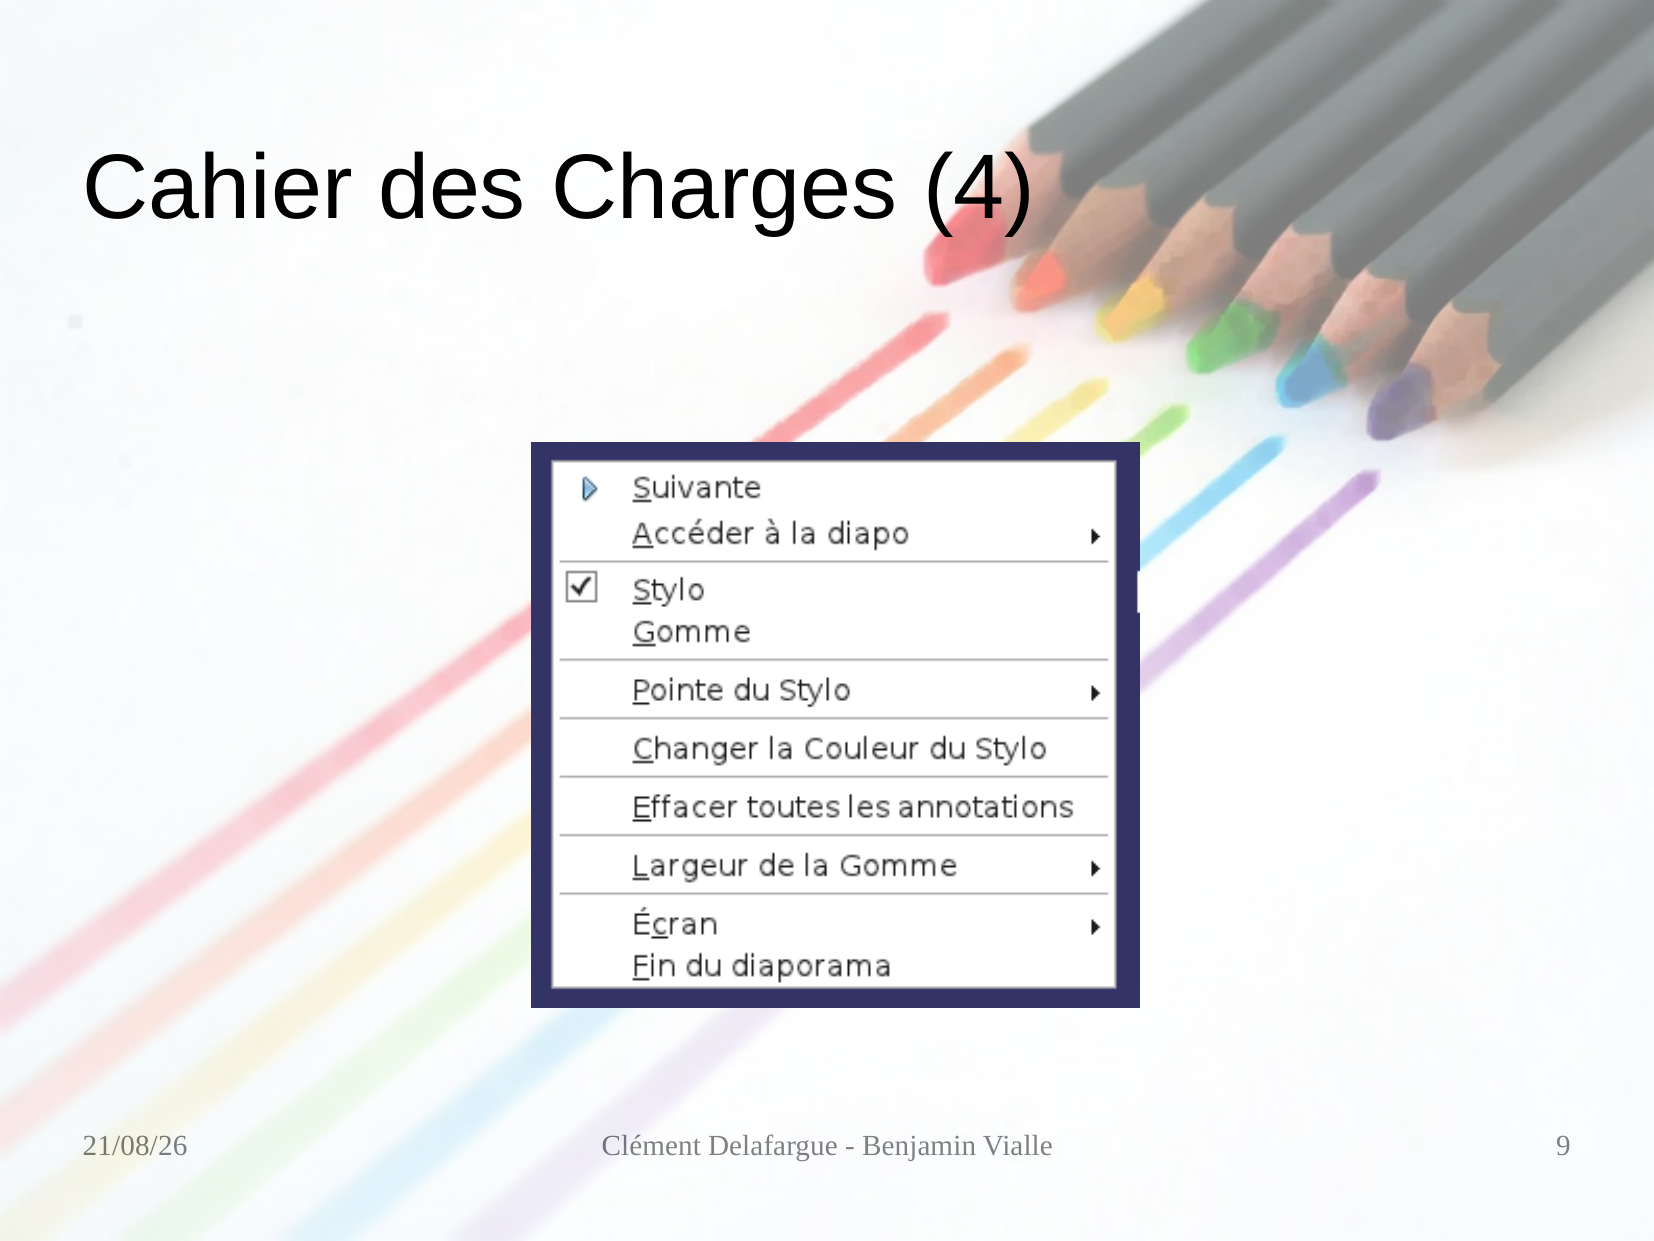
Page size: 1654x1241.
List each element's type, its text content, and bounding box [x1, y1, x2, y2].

picture [764, 1134, 773, 1155]
picture [709, 1136, 728, 1155]
picture [643, 1141, 664, 1155]
picture [774, 1141, 786, 1155]
picture [630, 1141, 641, 1155]
picture [692, 1139, 700, 1155]
picture [796, 1140, 809, 1161]
picture [1032, 1135, 1039, 1155]
title Cahier des Charges (4) [82, 56, 1093, 318]
picture [811, 1142, 824, 1155]
picture [602, 1136, 619, 1155]
picture [136, 1136, 148, 1155]
picture [751, 1141, 763, 1155]
picture [531, 442, 1140, 1008]
picture [982, 1136, 1003, 1155]
picture [787, 1141, 795, 1155]
picture [825, 1141, 836, 1155]
picture [1003, 1142, 1010, 1155]
picture [1011, 1141, 1023, 1155]
picture [1040, 1141, 1051, 1155]
picture [1024, 1135, 1031, 1155]
picture [666, 1141, 677, 1155]
picture [918, 1141, 930, 1155]
picture [863, 1136, 880, 1155]
picture [882, 1141, 893, 1155]
picture [730, 1141, 741, 1155]
picture [908, 1142, 914, 1161]
picture [149, 1136, 157, 1155]
picture [962, 1141, 975, 1155]
picture [954, 1142, 961, 1155]
picture [100, 1136, 110, 1155]
picture [895, 1141, 908, 1155]
picture [159, 1136, 171, 1155]
picture [121, 1136, 133, 1155]
picture [679, 1141, 692, 1155]
picture [173, 1136, 186, 1155]
picture [83, 1136, 95, 1155]
picture [743, 1135, 750, 1155]
picture [622, 1135, 629, 1155]
picture [1557, 1136, 1569, 1155]
picture [931, 1141, 952, 1155]
picture [112, 1136, 120, 1155]
